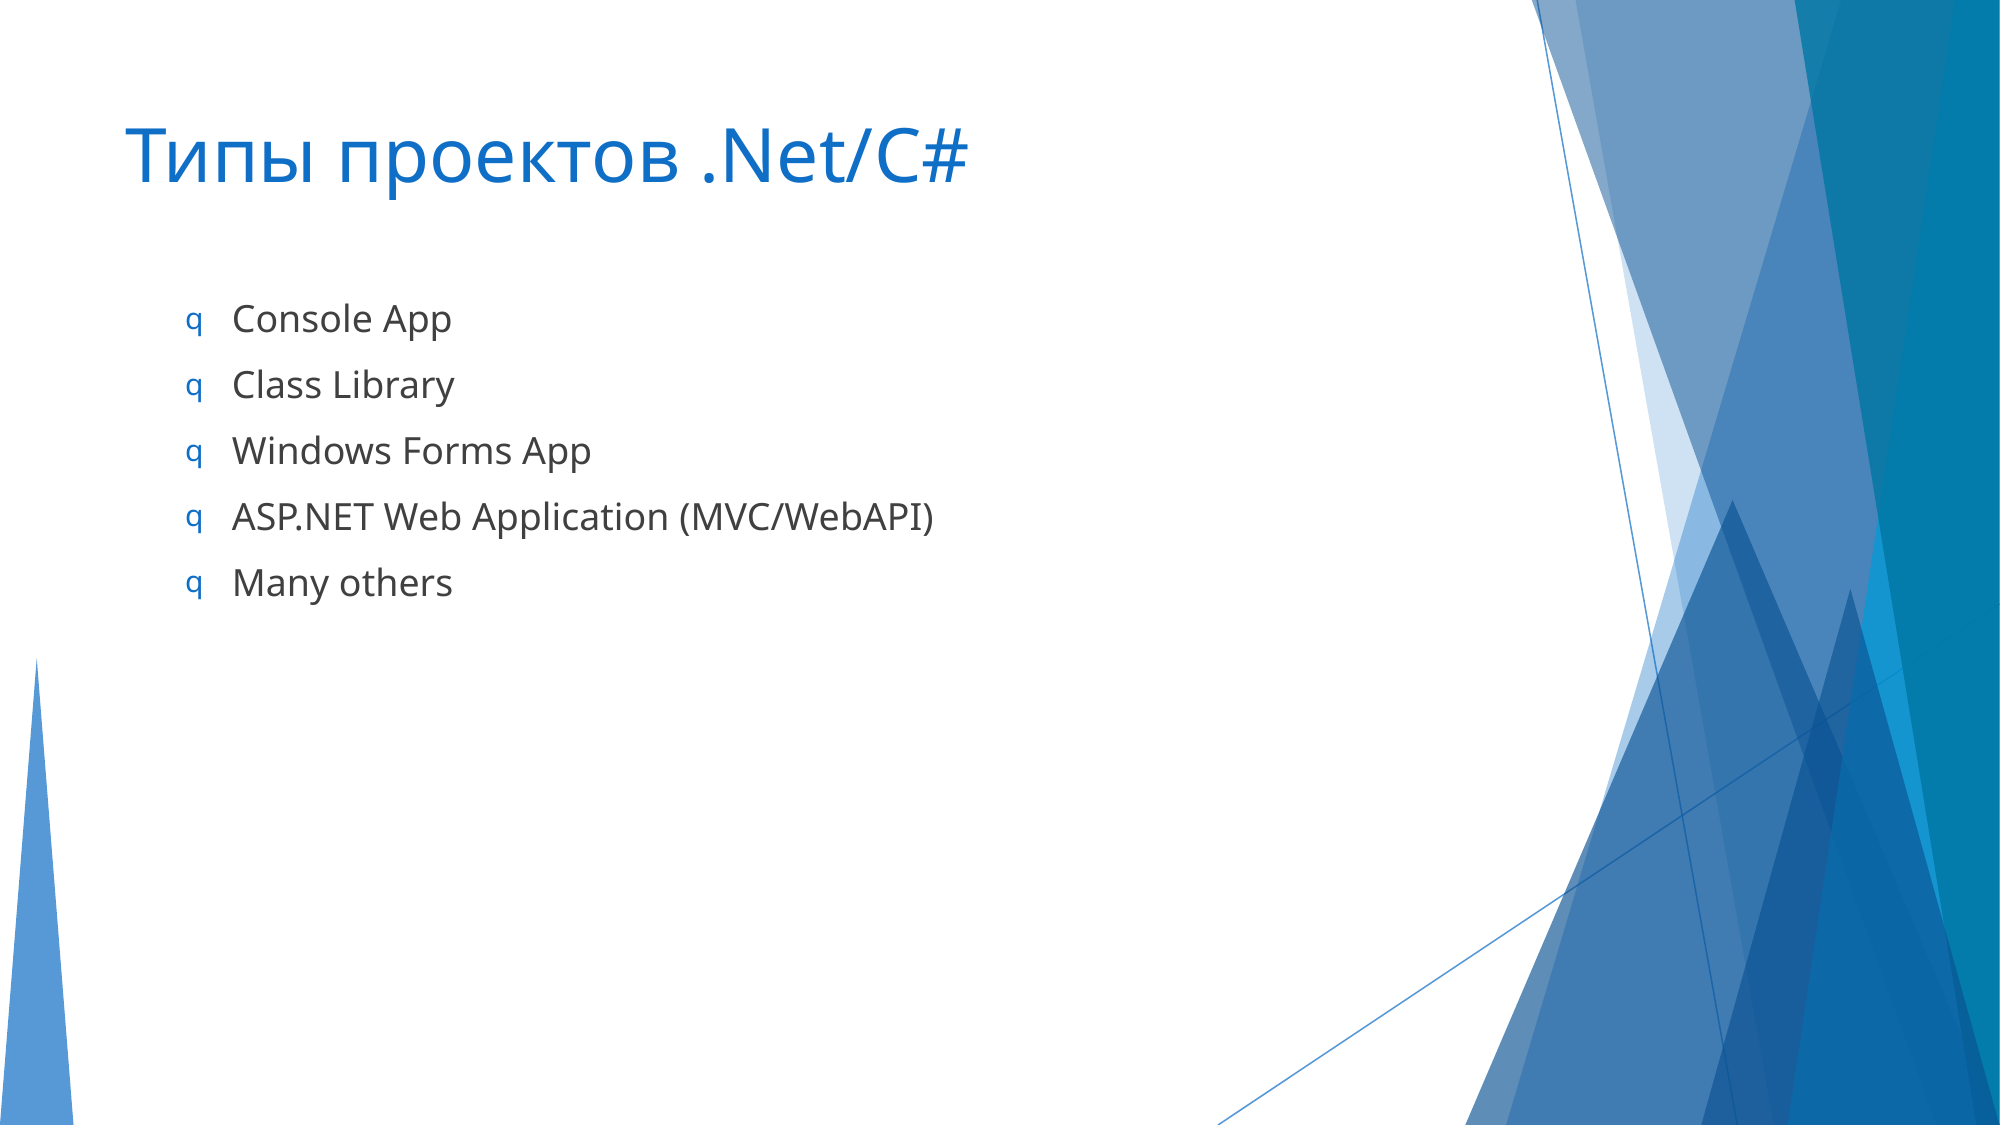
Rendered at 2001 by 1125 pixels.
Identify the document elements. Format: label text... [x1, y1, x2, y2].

title Типы проектов .Net/C# [111, 99, 1522, 251]
list Console App Class Library Windows Forms App ASP.NET Web Application (MVC/WebAPI) Many others [170, 287, 1581, 675]
